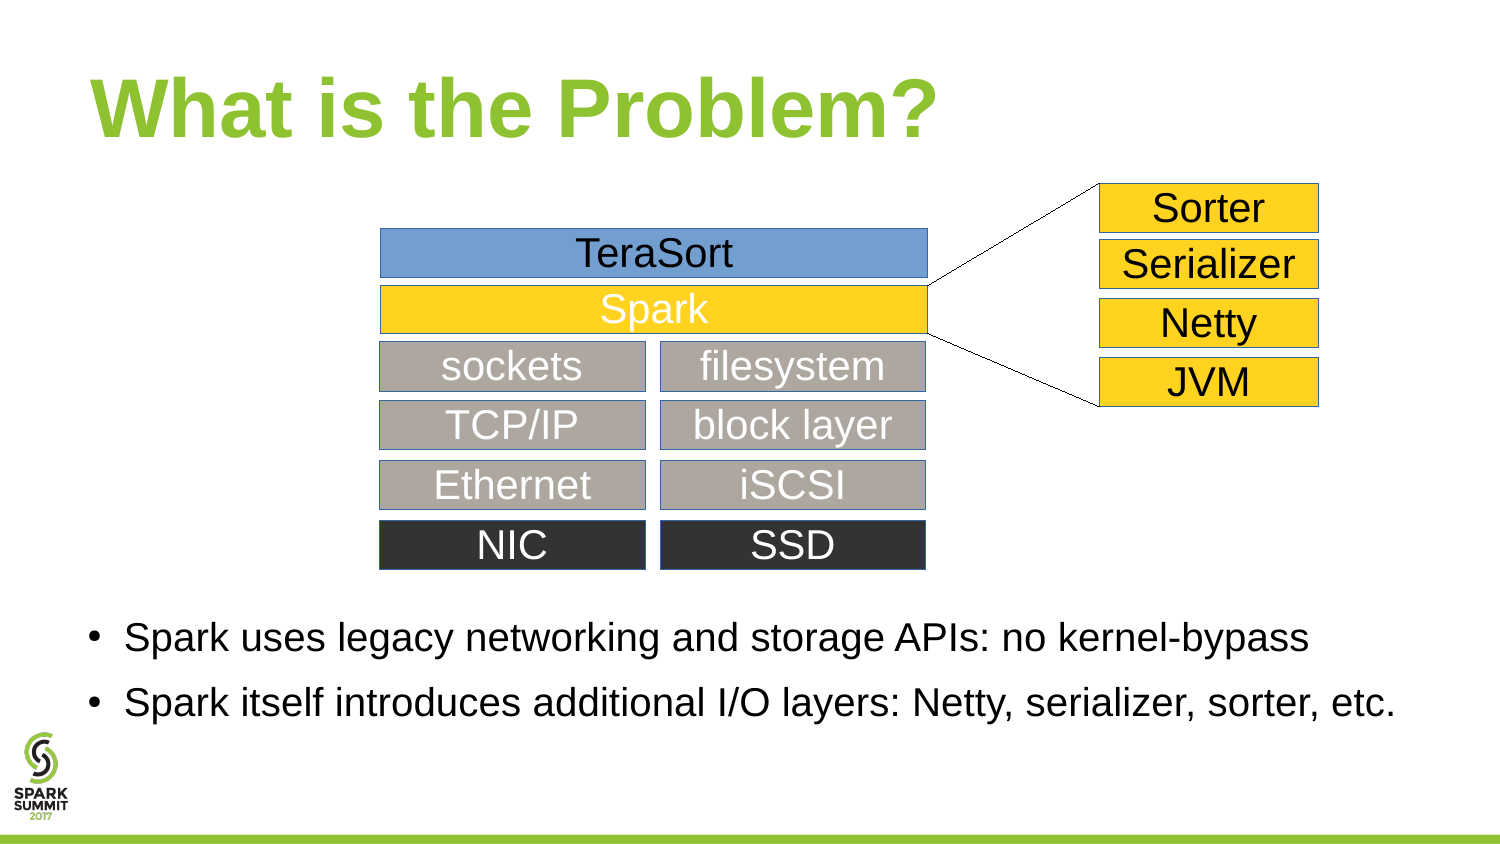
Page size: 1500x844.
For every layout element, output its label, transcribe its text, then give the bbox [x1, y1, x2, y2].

title What is the Problem? [75, 33, 1425, 175]
text_box Ethernet [379, 460, 646, 510]
text_box Serializer [1099, 239, 1319, 289]
text_box Spark [380, 285, 928, 334]
text_box TCP/IP [379, 400, 646, 450]
picture [13, 731, 69, 833]
text_box iSCSI [660, 460, 926, 510]
text_box Sorter [1099, 183, 1319, 233]
list Spark uses legacy networking and storage APIs: no kernel-bypass Spark itself introduces additional I/O layers: Netty, serializer, sorter, etc. [75, 615, 1425, 754]
text_box Netty [1099, 298, 1319, 348]
text_box SSD [660, 520, 926, 570]
text_box JVM [1099, 357, 1319, 407]
text_box block layer [660, 400, 926, 450]
text_box filesystem [660, 341, 926, 392]
text_box NIC [379, 520, 646, 570]
text_box sockets [379, 341, 646, 392]
text_box TeraSort [380, 228, 928, 278]
